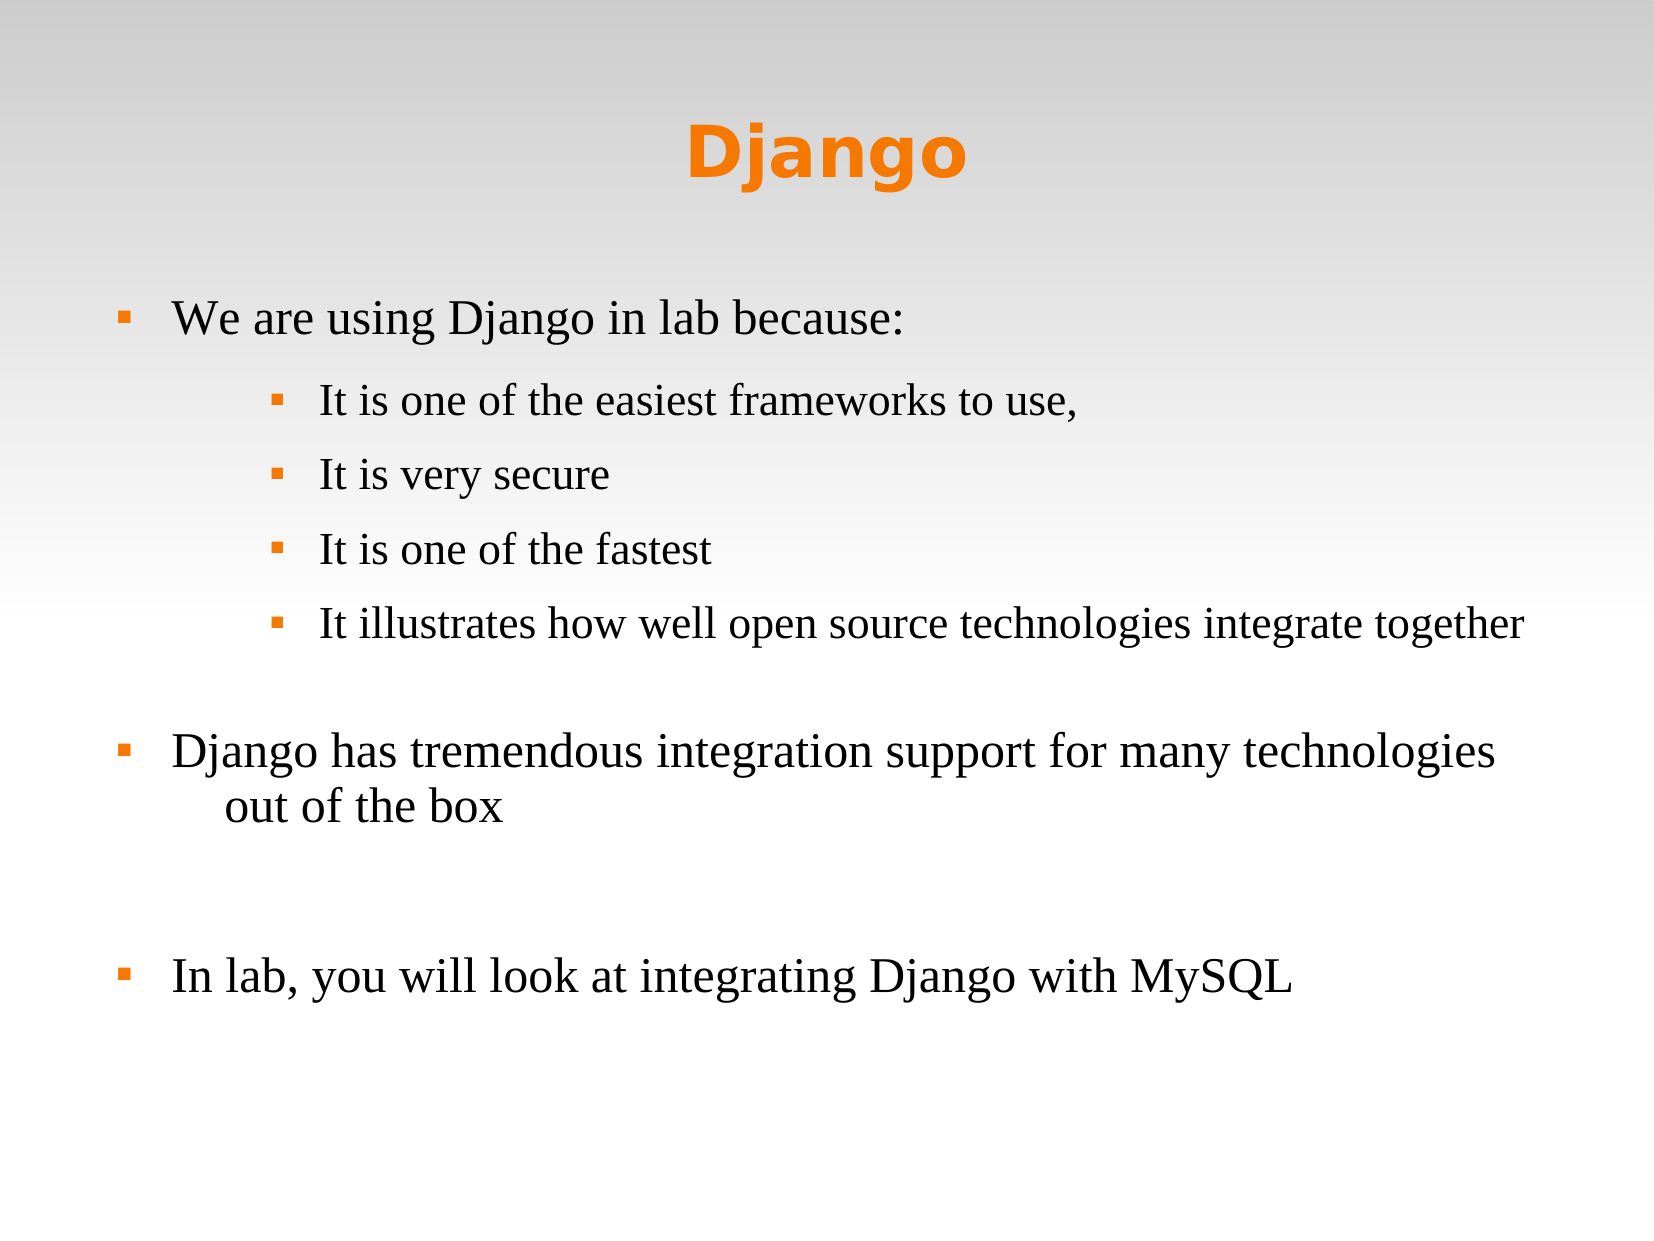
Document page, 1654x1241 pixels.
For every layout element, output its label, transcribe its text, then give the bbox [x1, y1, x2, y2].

list We are using Django in lab because: It is one of the easiest frameworks to use, It is very secure It is one of the fastest It illustrates how well open source technologies integrate together Django has tremendous integration support for many technologies out of the box In lab, you will look at integrating Django with MySQL [82, 290, 1571, 1109]
title Django [82, 49, 1571, 257]
